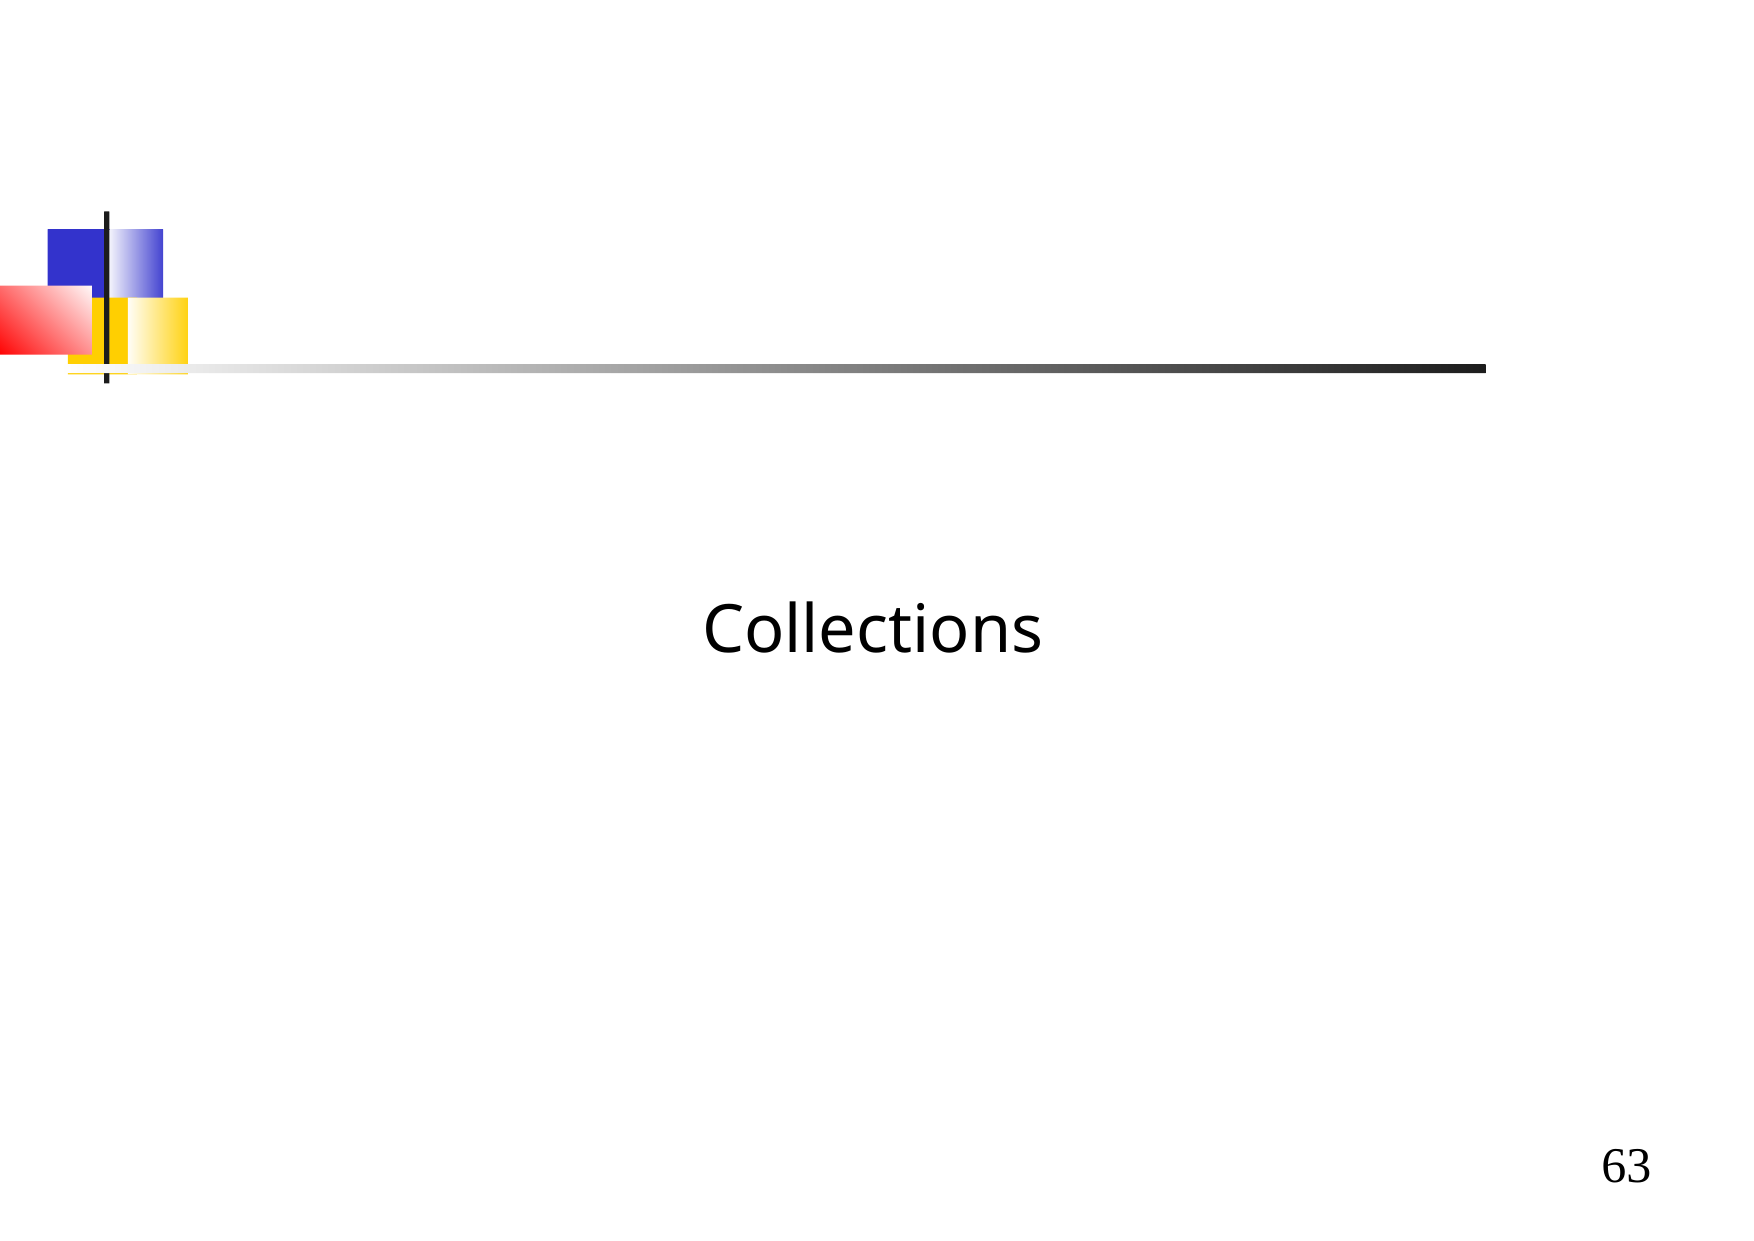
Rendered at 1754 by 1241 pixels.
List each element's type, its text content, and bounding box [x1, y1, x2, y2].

subtitle Collections [179, 139, 1567, 1119]
